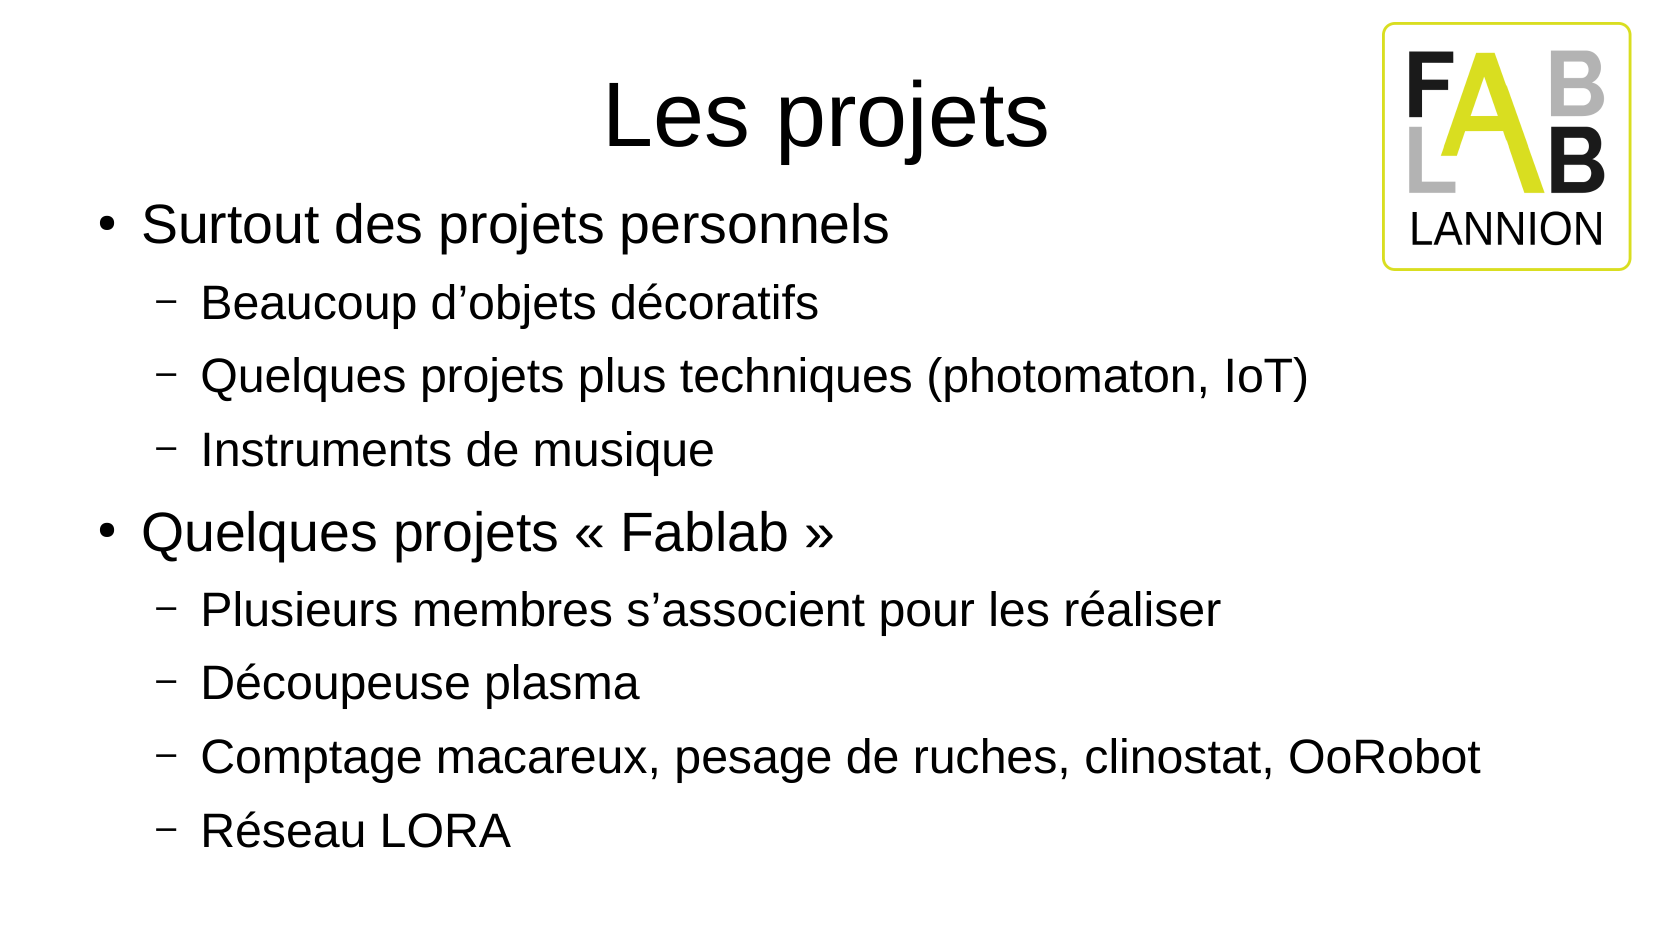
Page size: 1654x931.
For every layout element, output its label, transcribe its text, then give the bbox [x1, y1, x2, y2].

list Surtout des projets personnels Beaucoup d’objets décoratifs Quelques projets plus techniques (photomaton, IoT) Instruments de musique Quelques projets « Fablab » Plusieurs membres s’associent pour les réaliser Découpeuse plasma Comptage macareux, pesage de ruches, clinostat, OoRobot Réseau LORA [82, 193, 1571, 863]
picture [1381, 21, 1632, 272]
title Les projets [82, 37, 1381, 193]
